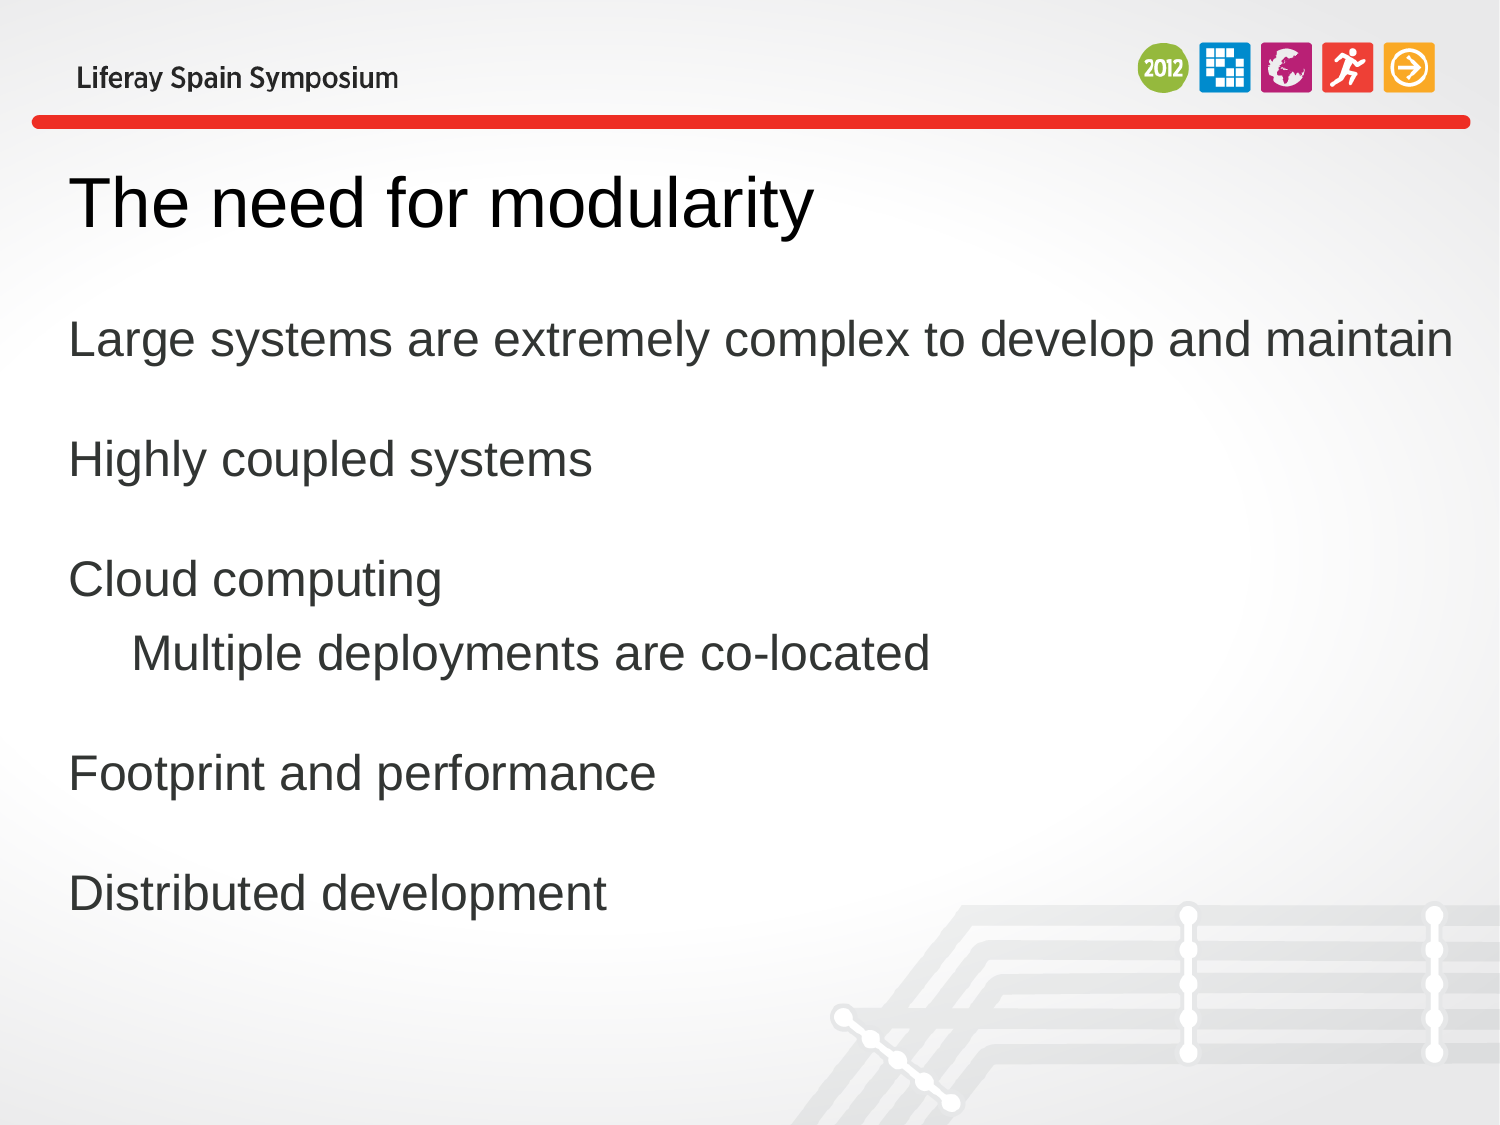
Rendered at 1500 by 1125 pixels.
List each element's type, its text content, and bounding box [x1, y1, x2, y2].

picture [0, 0, 1500, 1125]
title The need for modularity [62, 149, 1025, 299]
list Large systems are extremely complex to develop and maintain Highly coupled systems Cloud computing Multiple deployments are co-located Footprint and performance Distributed development [62, 299, 1463, 1125]
